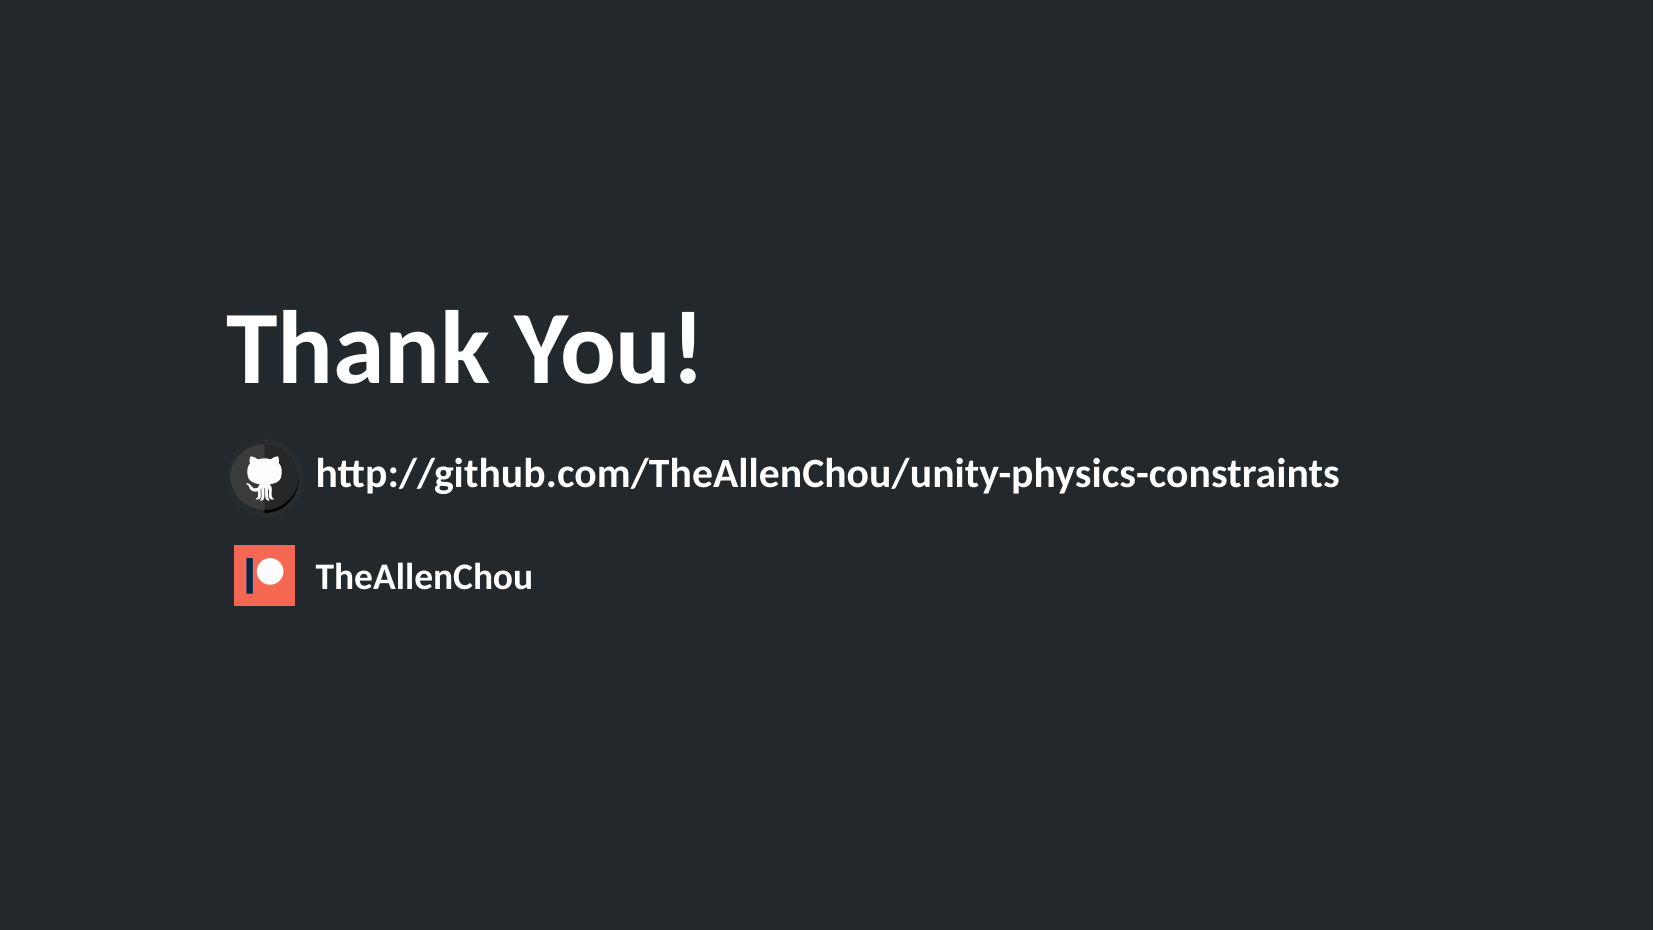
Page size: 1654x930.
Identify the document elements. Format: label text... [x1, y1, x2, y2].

picture [225, 439, 304, 518]
text_box Thank You! [211, 297, 722, 417]
picture [234, 545, 295, 606]
text_box TheAllenChou [300, 554, 661, 622]
text_box http://github.com/TheAllenChou/unity-physics-constraints [304, 448, 1424, 506]
